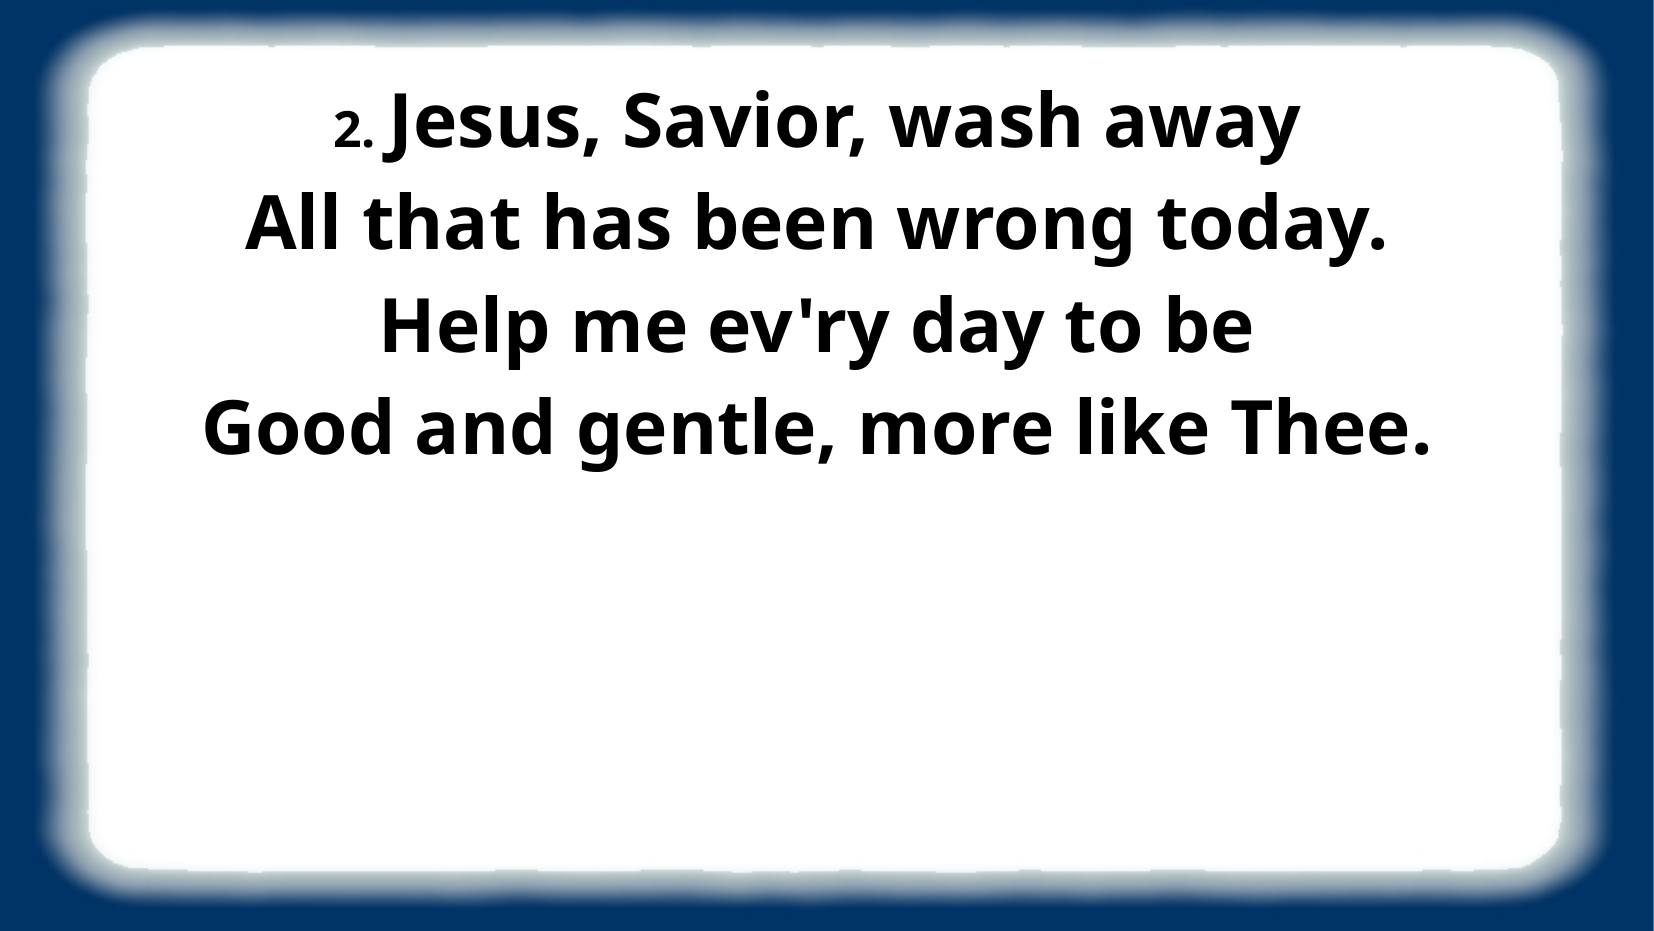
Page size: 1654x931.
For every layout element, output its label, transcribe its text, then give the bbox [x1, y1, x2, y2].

picture [0, 0, 1654, 931]
text_box 2. Jesus, Savior, wash away All that has been wrong today. Help me ev'ry day to be Good and gentle, more like Thee. [135, 60, 1501, 475]
